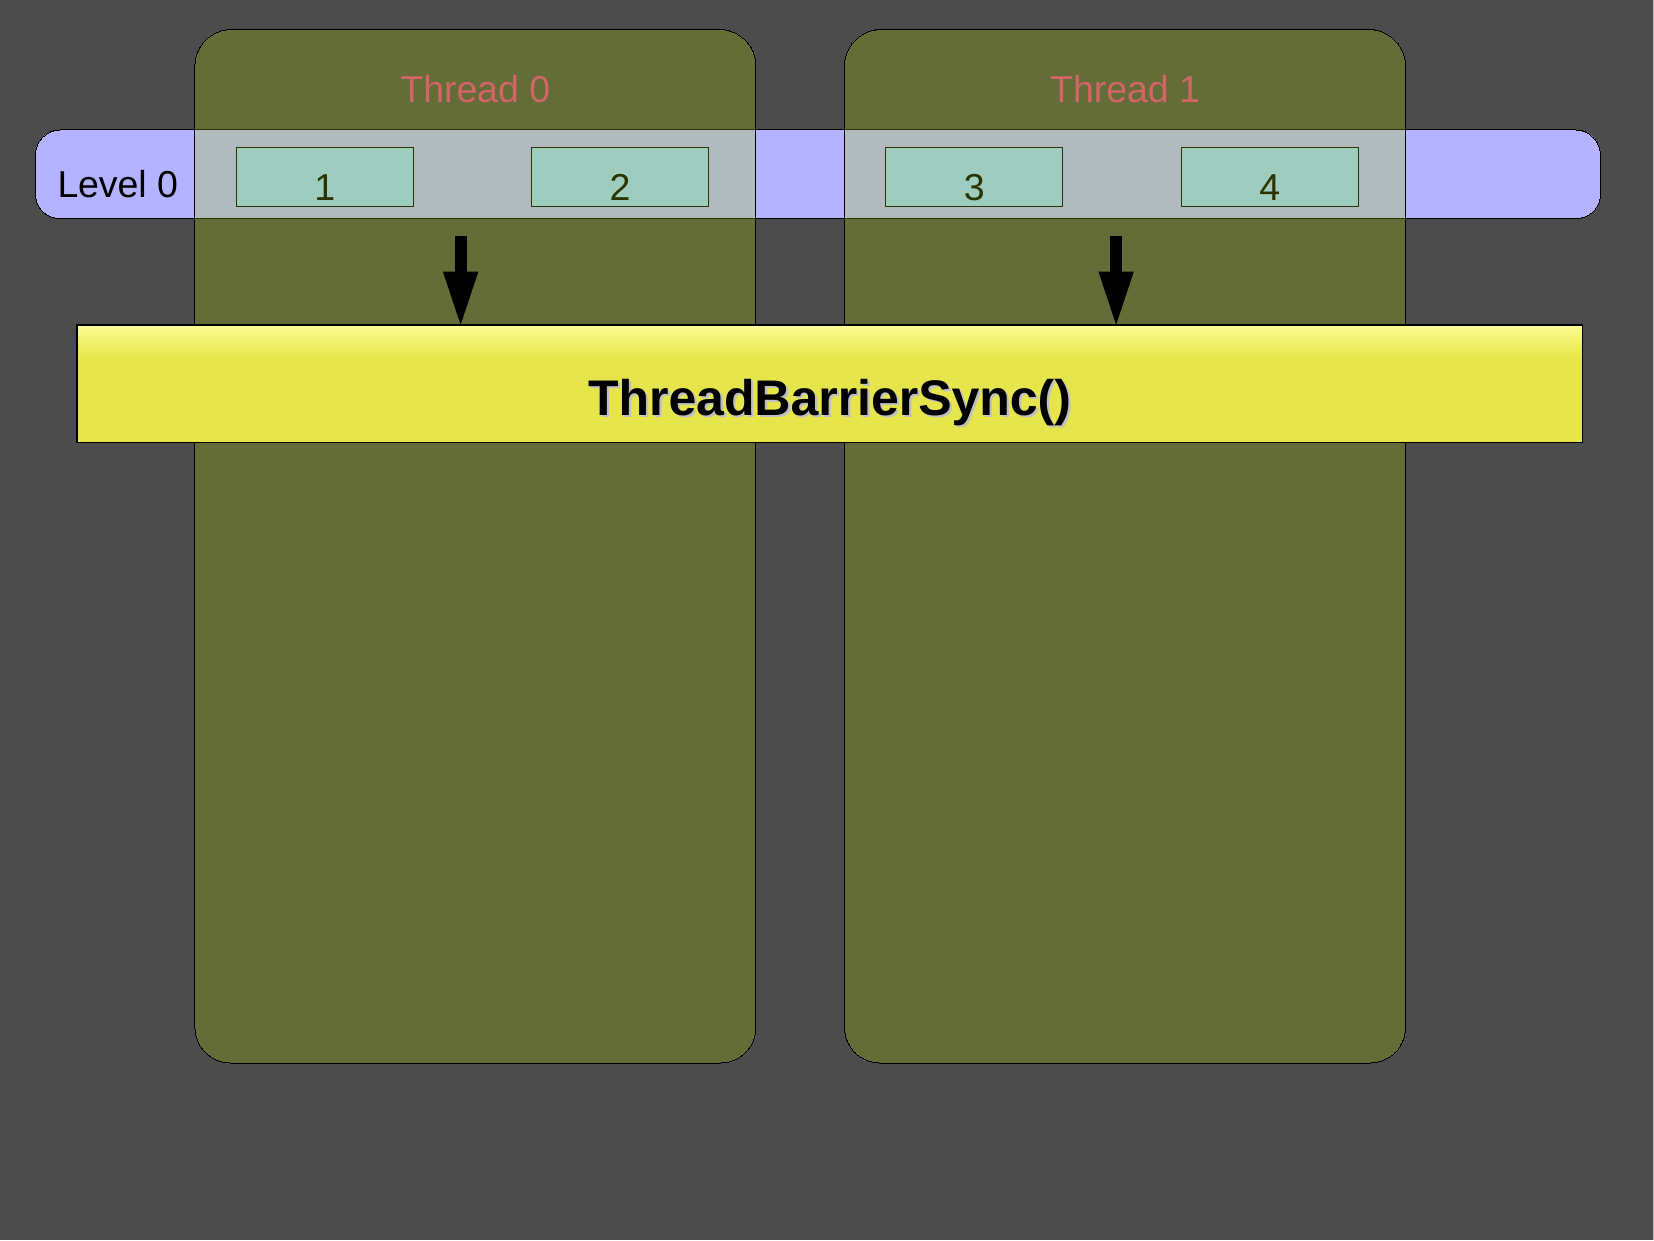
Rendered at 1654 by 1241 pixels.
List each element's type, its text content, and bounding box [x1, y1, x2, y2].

text_box Level 0 [756, 129, 844, 219]
text_box Thread 1 [844, 443, 1406, 1064]
text_box Level 0 [1406, 129, 1601, 219]
text_box Thread 1 [844, 29, 1406, 324]
text_box Level 0 [35, 129, 194, 219]
text_box Thread 0 [194, 29, 756, 324]
text_box ThreadBarrierSync() [76, 324, 1583, 443]
text_box Thread 0 [194, 443, 756, 1064]
